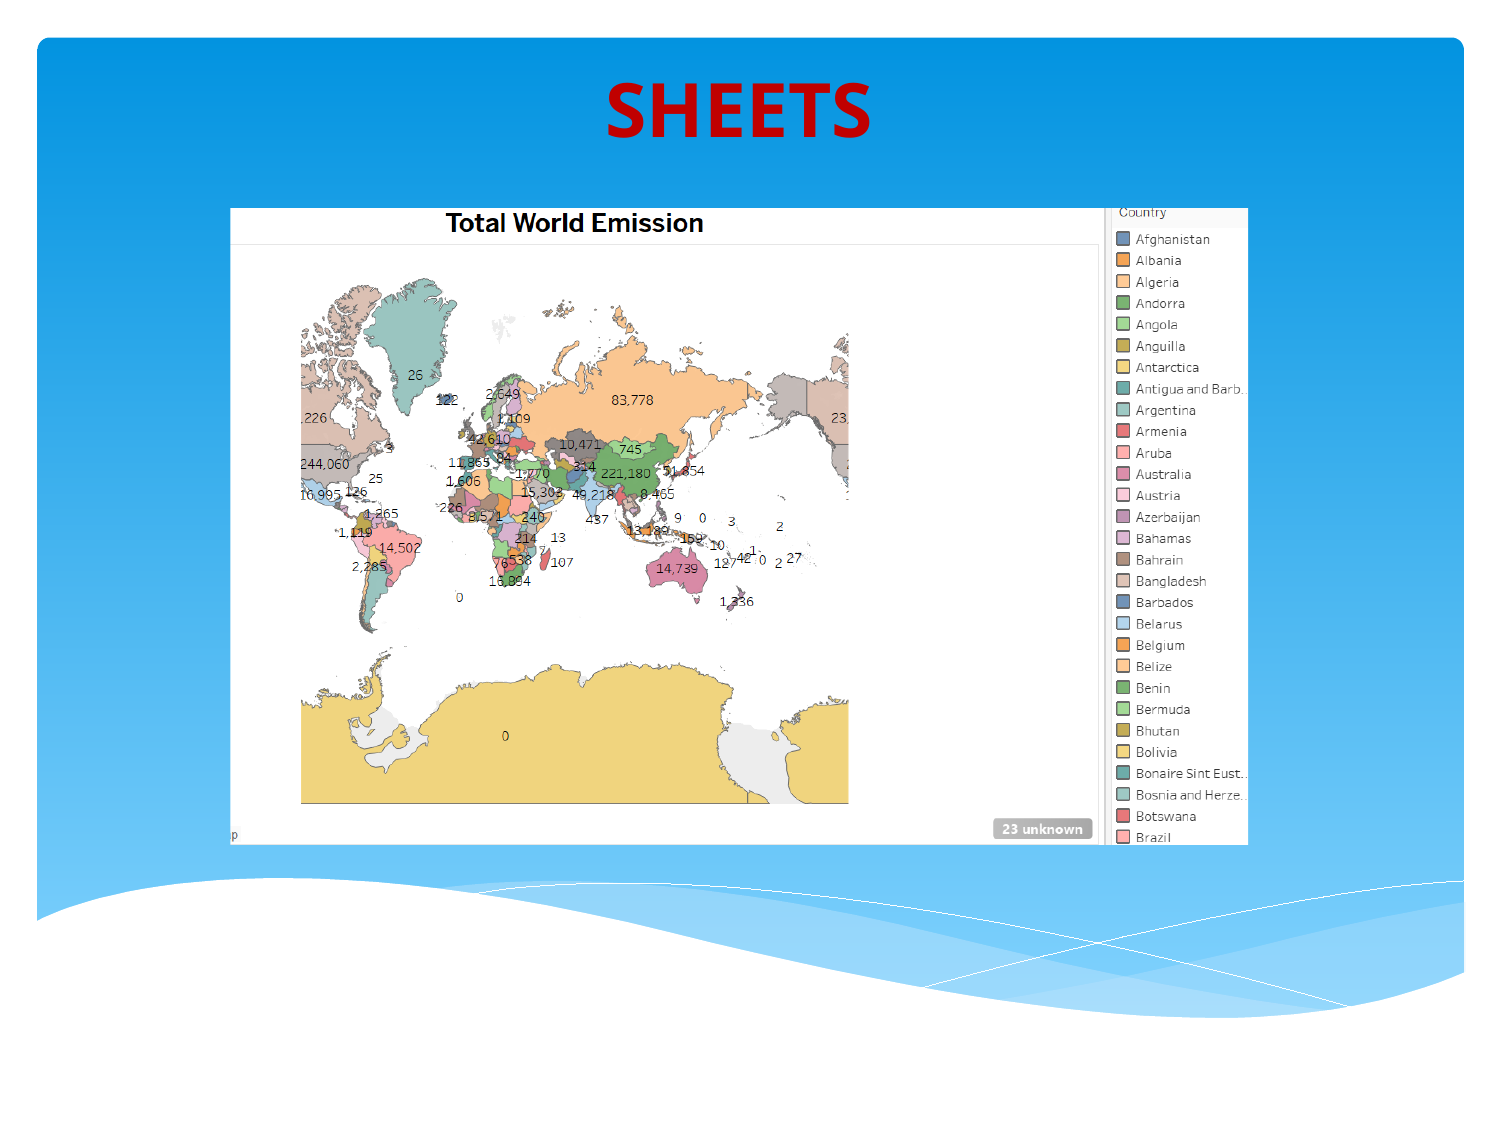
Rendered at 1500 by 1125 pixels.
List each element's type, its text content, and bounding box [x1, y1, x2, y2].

picture [230, 208, 1249, 845]
title SHEETS [289, 54, 1190, 141]
